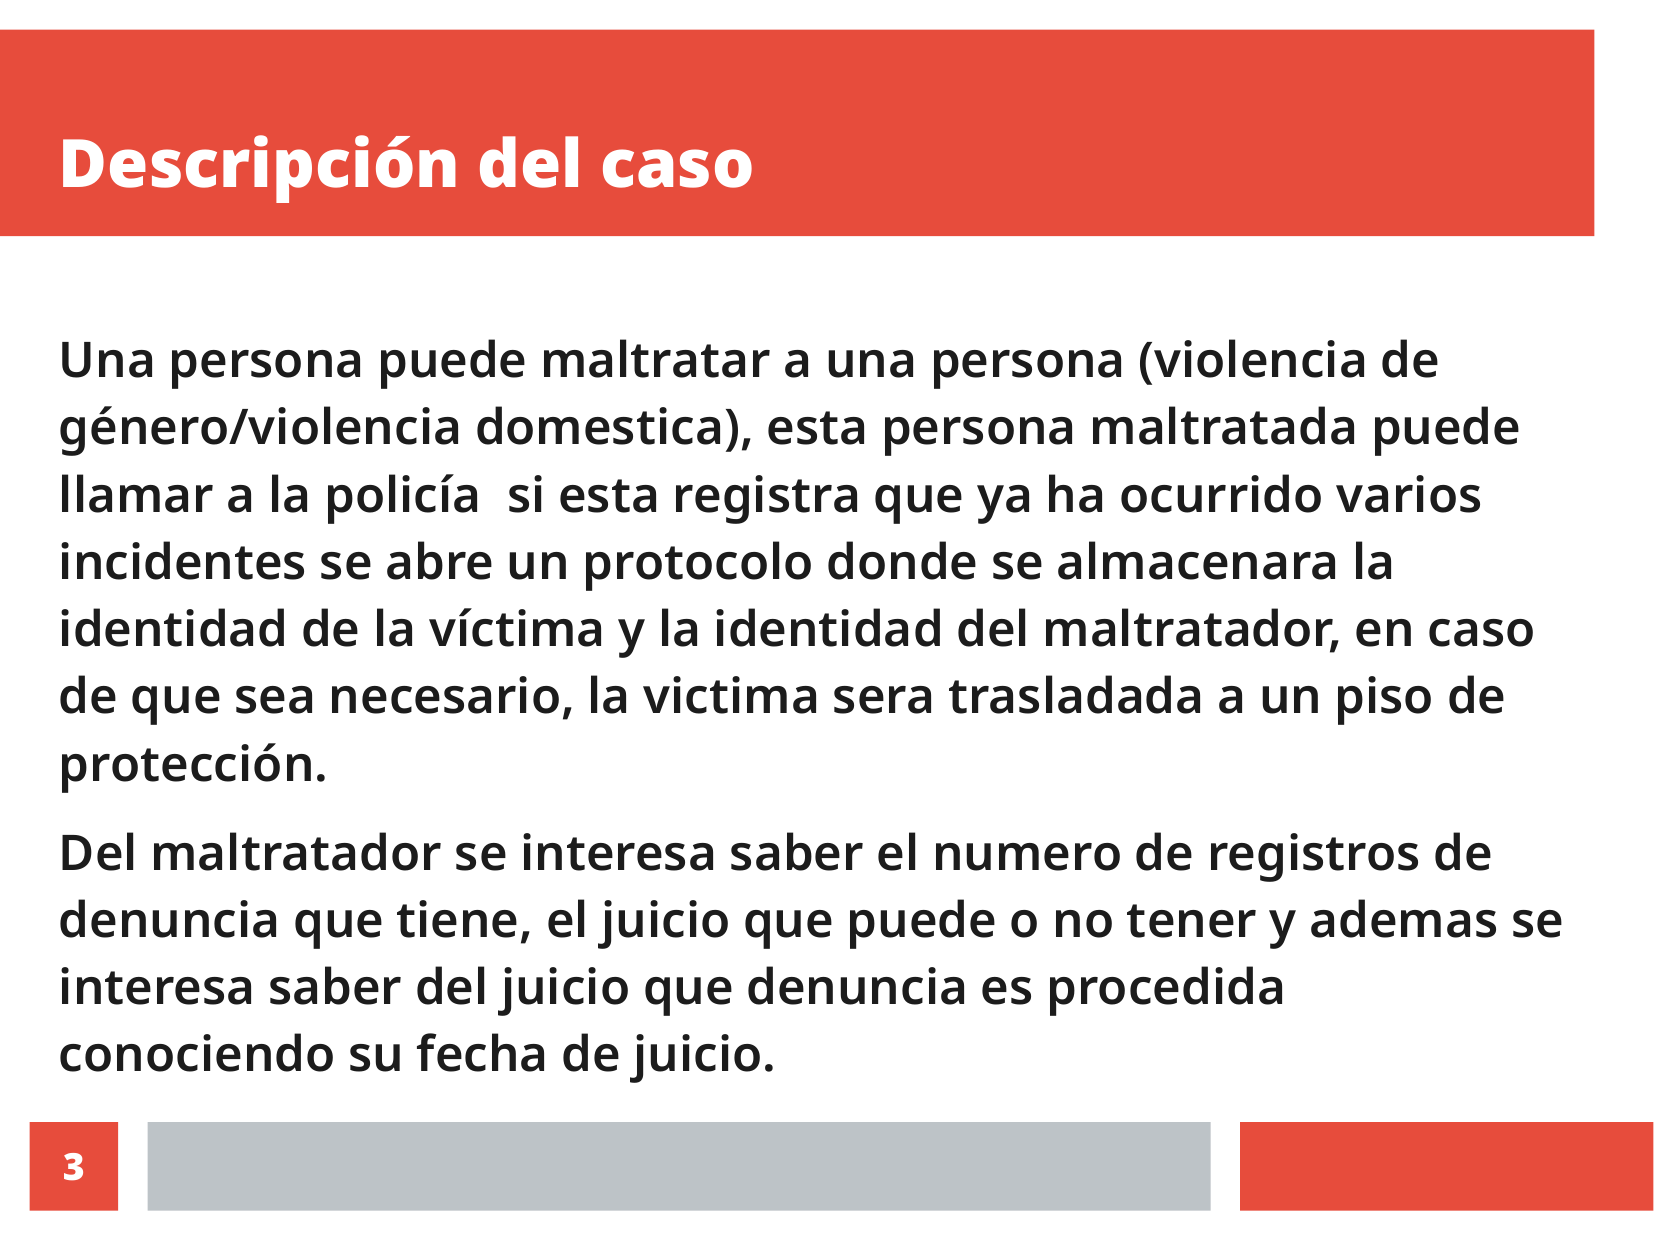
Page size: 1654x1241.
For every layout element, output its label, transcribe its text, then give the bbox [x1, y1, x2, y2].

title Descripción del caso [59, 59, 1595, 207]
list Una persona puede maltratar a una persona (violencia de género/violencia domestica), esta persona maltratada puede llamar a la policía si esta registra que ya ha ocurrido varios incidentes se abre un protocolo donde se almacenara la identidad de la víctima y la identidad del maltratador, en caso de que sea necesario, la victima sera trasladada a un piso de protección. Del maltratador se interesa saber el numero de registros de denuncia que tiene, el juicio que puede o no tener y ademas se interesa saber del juicio que denuncia es procedida conociendo su fecha de juicio. [59, 324, 1565, 1093]
